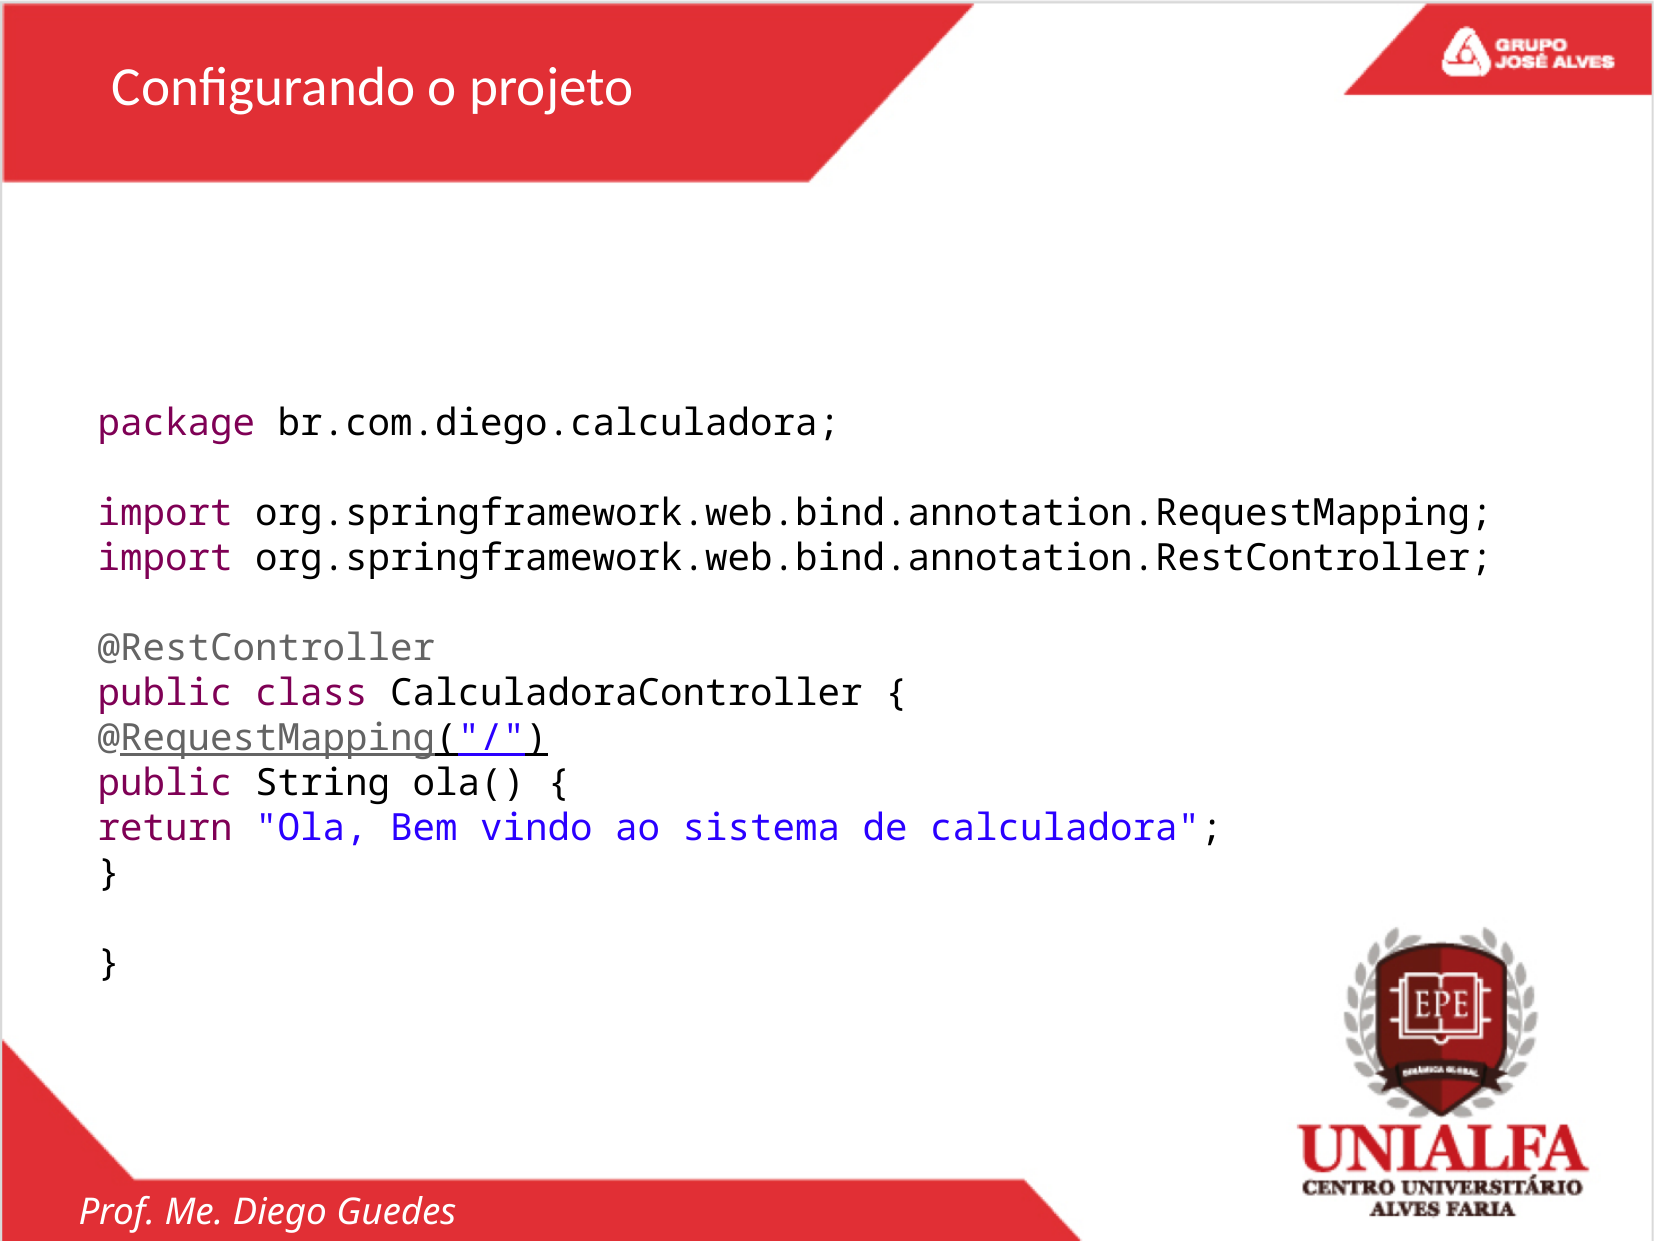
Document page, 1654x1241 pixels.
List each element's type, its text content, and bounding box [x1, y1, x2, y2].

text_box Configurando o projeto [95, 41, 900, 126]
text_box [82, 28, 829, 112]
text_box package br.com.diego.calculadora; import org.springframework.web.bind.annotation.RequestMapping; import org.springframework.web.bind.annotation.RestController; @RestController public class CalculadoraController { @RequestMapping("/") public String ola() { return "Ola, Bem vindo ao sistema de calculadora"; } } [83, 390, 1590, 990]
picture [0, 0, 1654, 1241]
text_box [936, 63, 1405, 147]
text_box Prof. Me. Diego Guedes [62, 1179, 784, 1241]
